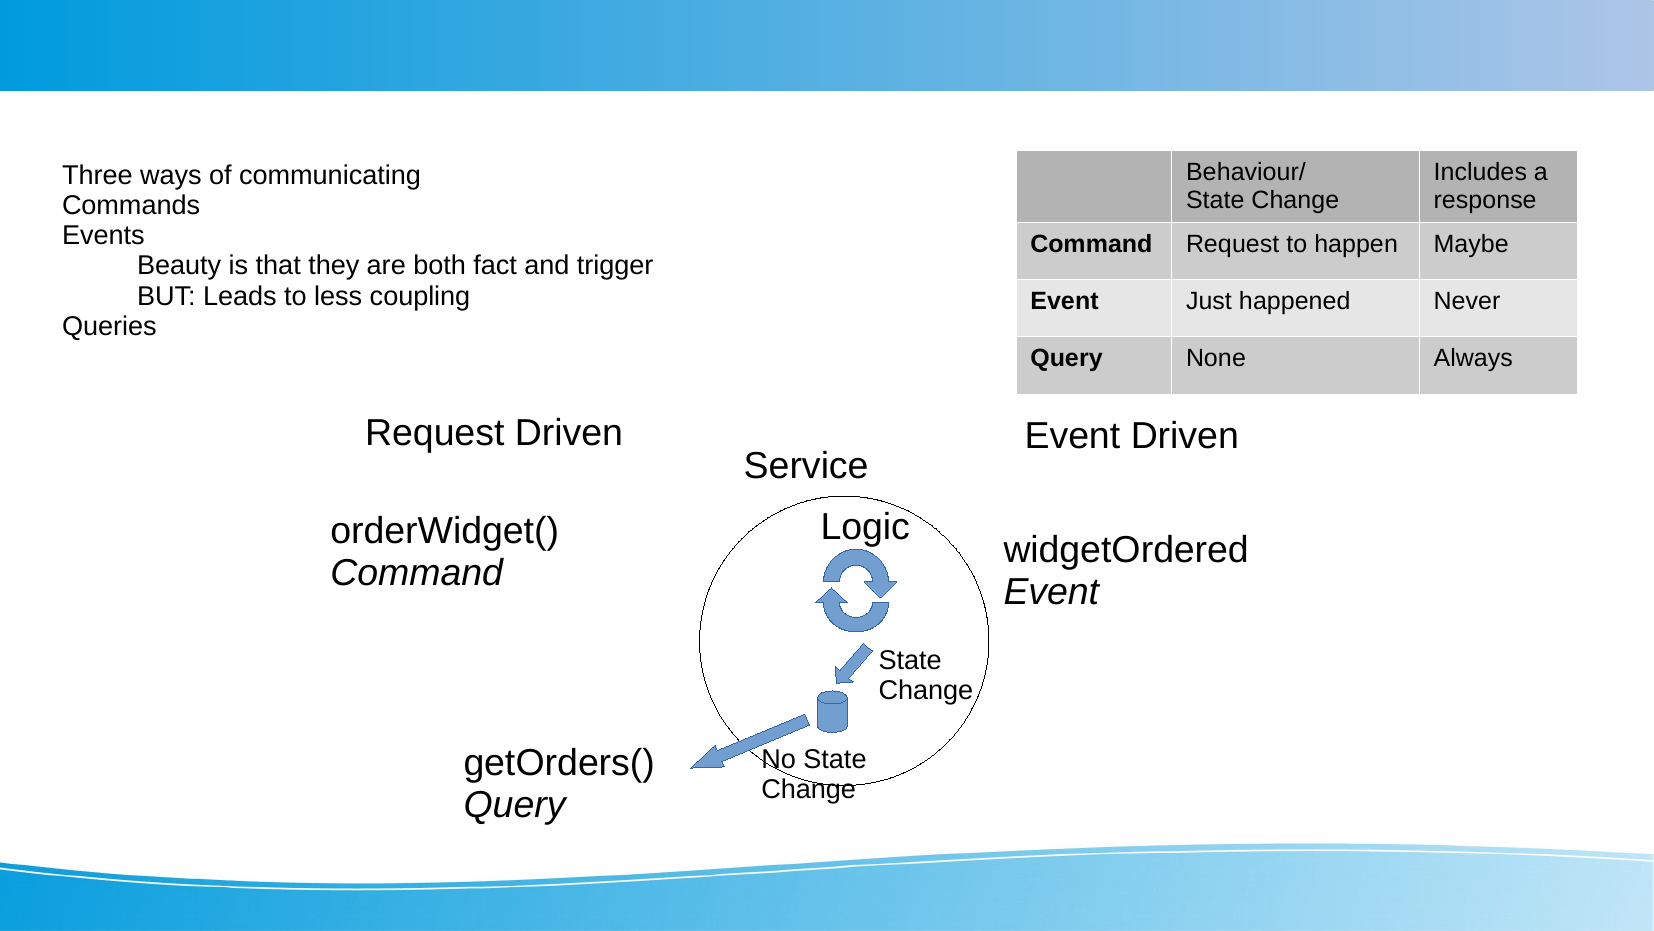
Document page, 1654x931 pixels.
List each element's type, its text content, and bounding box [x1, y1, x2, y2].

text_box widgetOrdered Event [988, 521, 1264, 621]
table_cell Just happened [1172, 280, 1419, 336]
table_cell Event [1017, 280, 1171, 336]
text_box Service [729, 437, 884, 494]
text_box [815, 587, 889, 632]
table_header [1017, 151, 1171, 222]
text_box [817, 690, 848, 733]
text_box Request Driven [350, 403, 638, 461]
table_cell Request to happen [1172, 223, 1419, 279]
text_box State Change [863, 637, 1025, 737]
picture [0, 843, 1654, 931]
text_box Event Driven [1009, 407, 1254, 465]
text_box No State Change [746, 736, 908, 832]
table_cell Command [1017, 223, 1171, 279]
text_box getOrders() Query [448, 733, 670, 833]
table_header Behaviour/ State Change [1172, 151, 1419, 222]
table_header Includes a response [1420, 151, 1577, 222]
text_box [752, 714, 810, 736]
text_box [823, 556, 897, 598]
text_box orderWidget() Command [315, 501, 575, 601]
table_cell None [1172, 337, 1419, 394]
table_cell Query [1017, 337, 1171, 394]
table_cell Never [1420, 280, 1577, 336]
text_box [835, 643, 863, 684]
table_cell Always [1420, 337, 1577, 394]
text_box [690, 738, 746, 769]
text_box Three ways of communicating Commands Events Beauty is that they are both fact and trigger BUT: Leads to less coupling Queries [47, 152, 668, 349]
table_cell Maybe [1420, 223, 1577, 279]
text_box Logic [805, 498, 925, 556]
